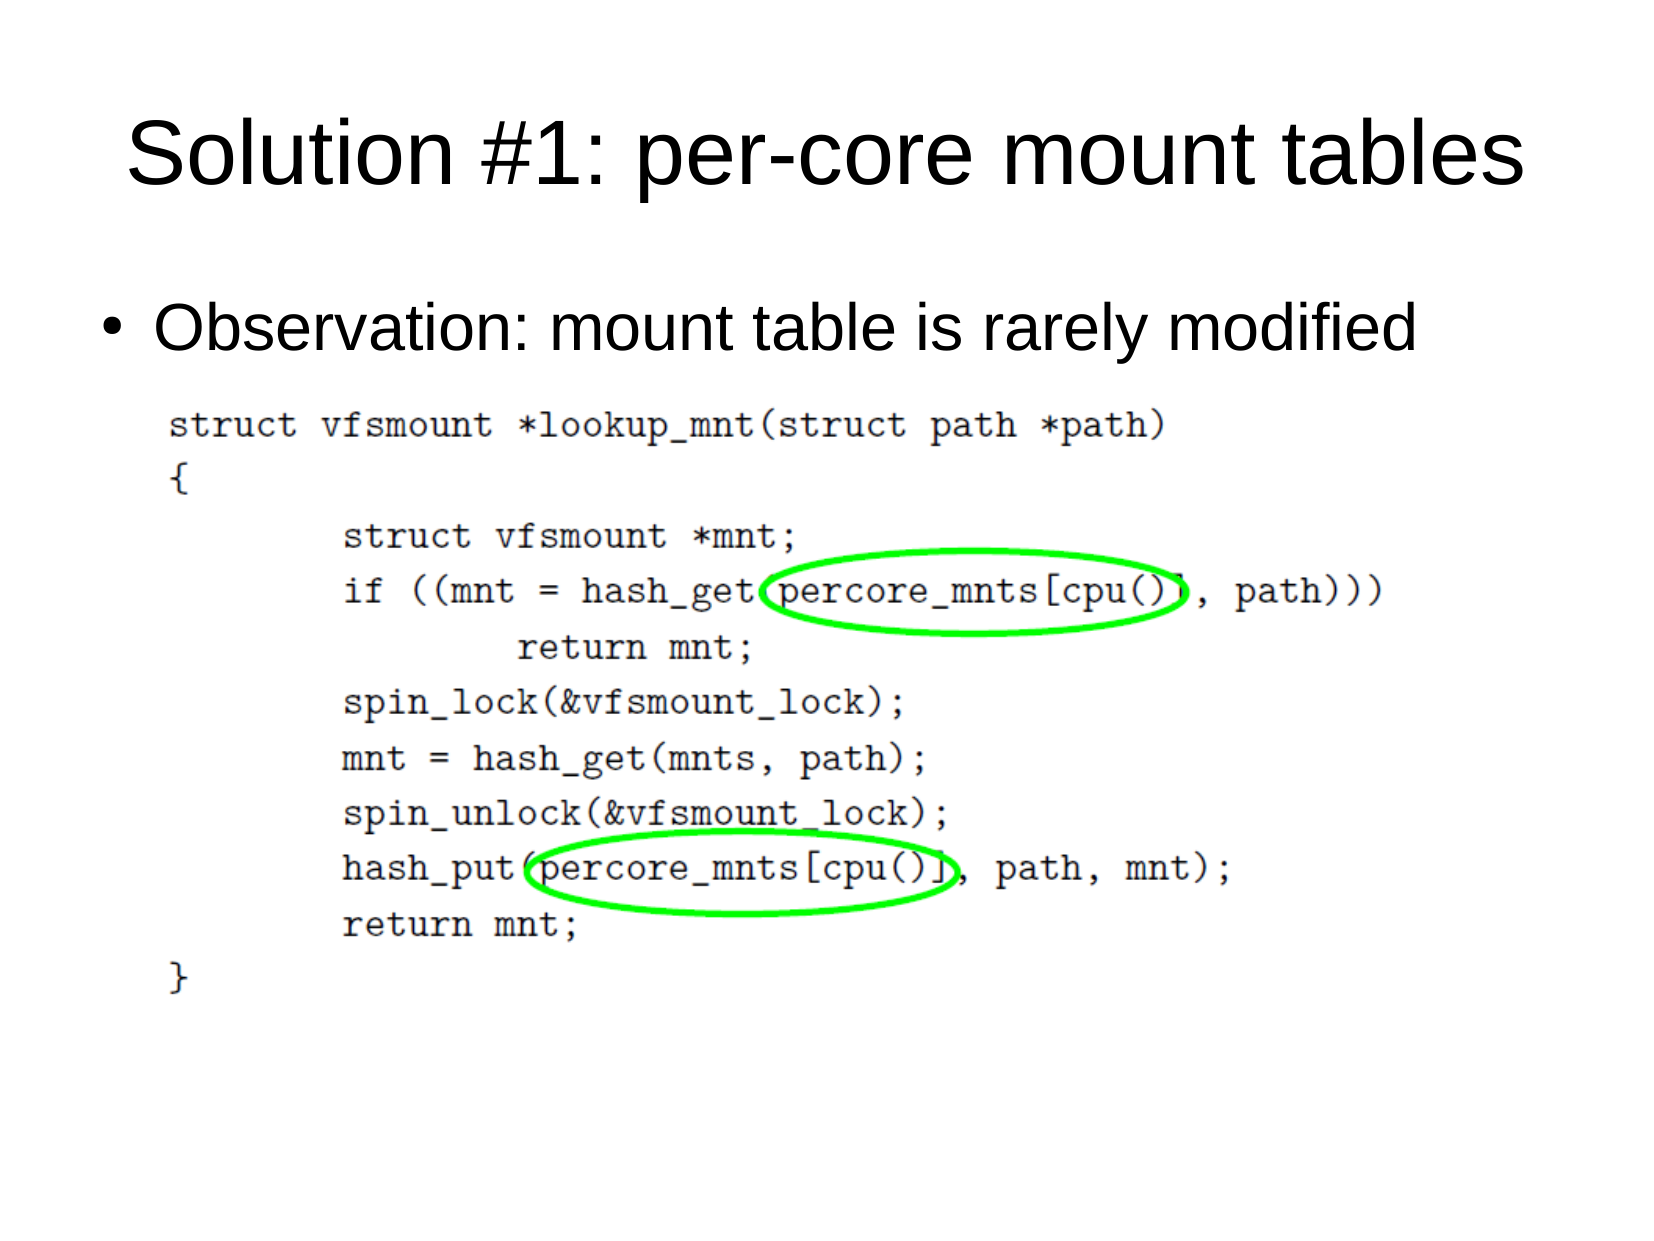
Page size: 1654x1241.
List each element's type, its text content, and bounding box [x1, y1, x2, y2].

list Observation: mount table is rarely modified [82, 290, 1571, 1010]
title Solution #1: per-core mount tables [82, 49, 1571, 257]
picture [150, 404, 1407, 1013]
